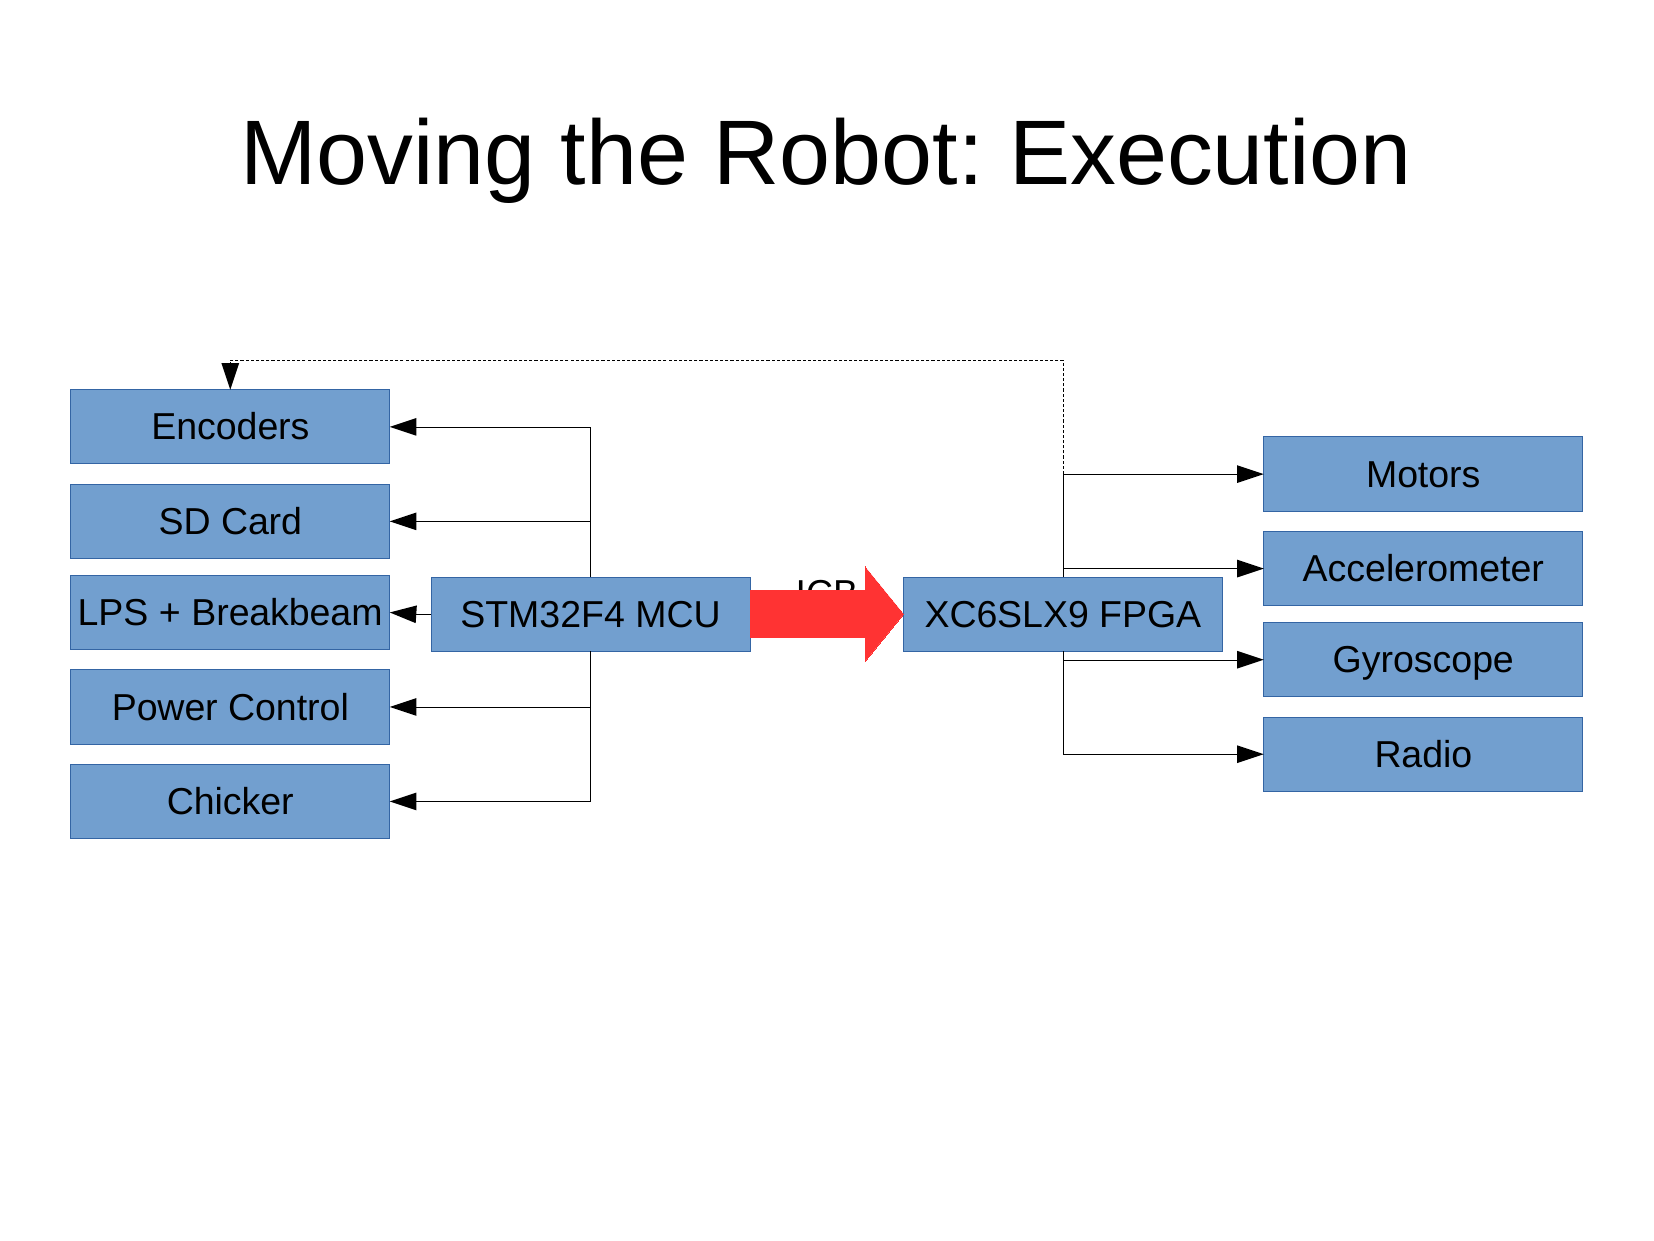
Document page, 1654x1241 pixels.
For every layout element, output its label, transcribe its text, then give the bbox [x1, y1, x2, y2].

text_box Radio [1263, 717, 1583, 792]
text_box [750, 566, 904, 662]
title Moving the Robot: Execution [82, 49, 1571, 257]
text_box STM32F4 MCU [431, 577, 751, 652]
text_box Encoders [70, 389, 390, 464]
text_box Power Control [70, 669, 390, 745]
text_box XC6SLX9 FPGA [903, 577, 1223, 652]
text_box SD Card [70, 484, 390, 559]
text_box Motors [1263, 436, 1583, 512]
text_box Gyroscope [1263, 622, 1583, 697]
text_box Chicker [70, 764, 390, 839]
text_box LPS + Breakbeam [70, 575, 390, 650]
text_box Accelerometer [1263, 531, 1583, 606]
